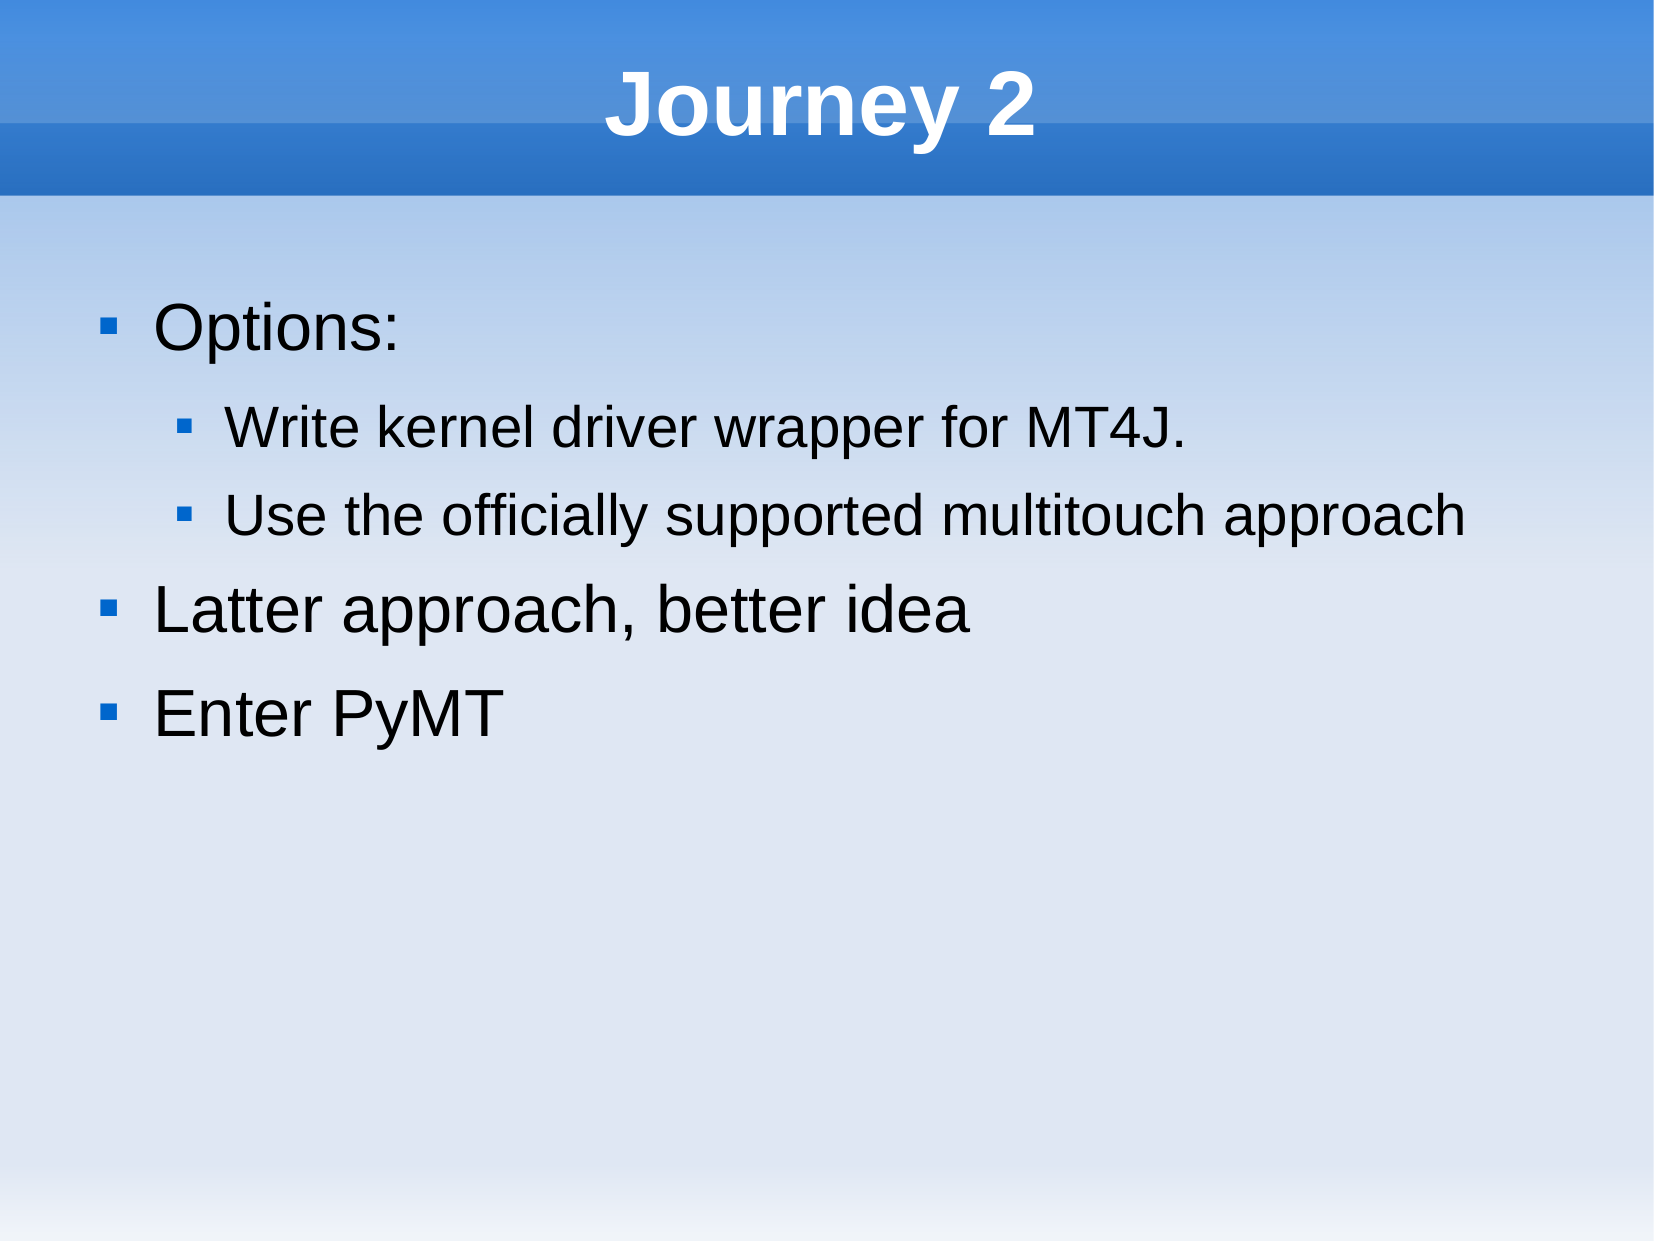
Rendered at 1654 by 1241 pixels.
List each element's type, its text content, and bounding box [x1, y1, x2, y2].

list Options: Write kernel driver wrapper for MT4J. Use the officially supported multitouch approach Latter approach, better idea Enter PyMT [82, 290, 1571, 1094]
picture [0, 0, 1654, 1241]
title Journey 2 [76, 7, 1565, 200]
